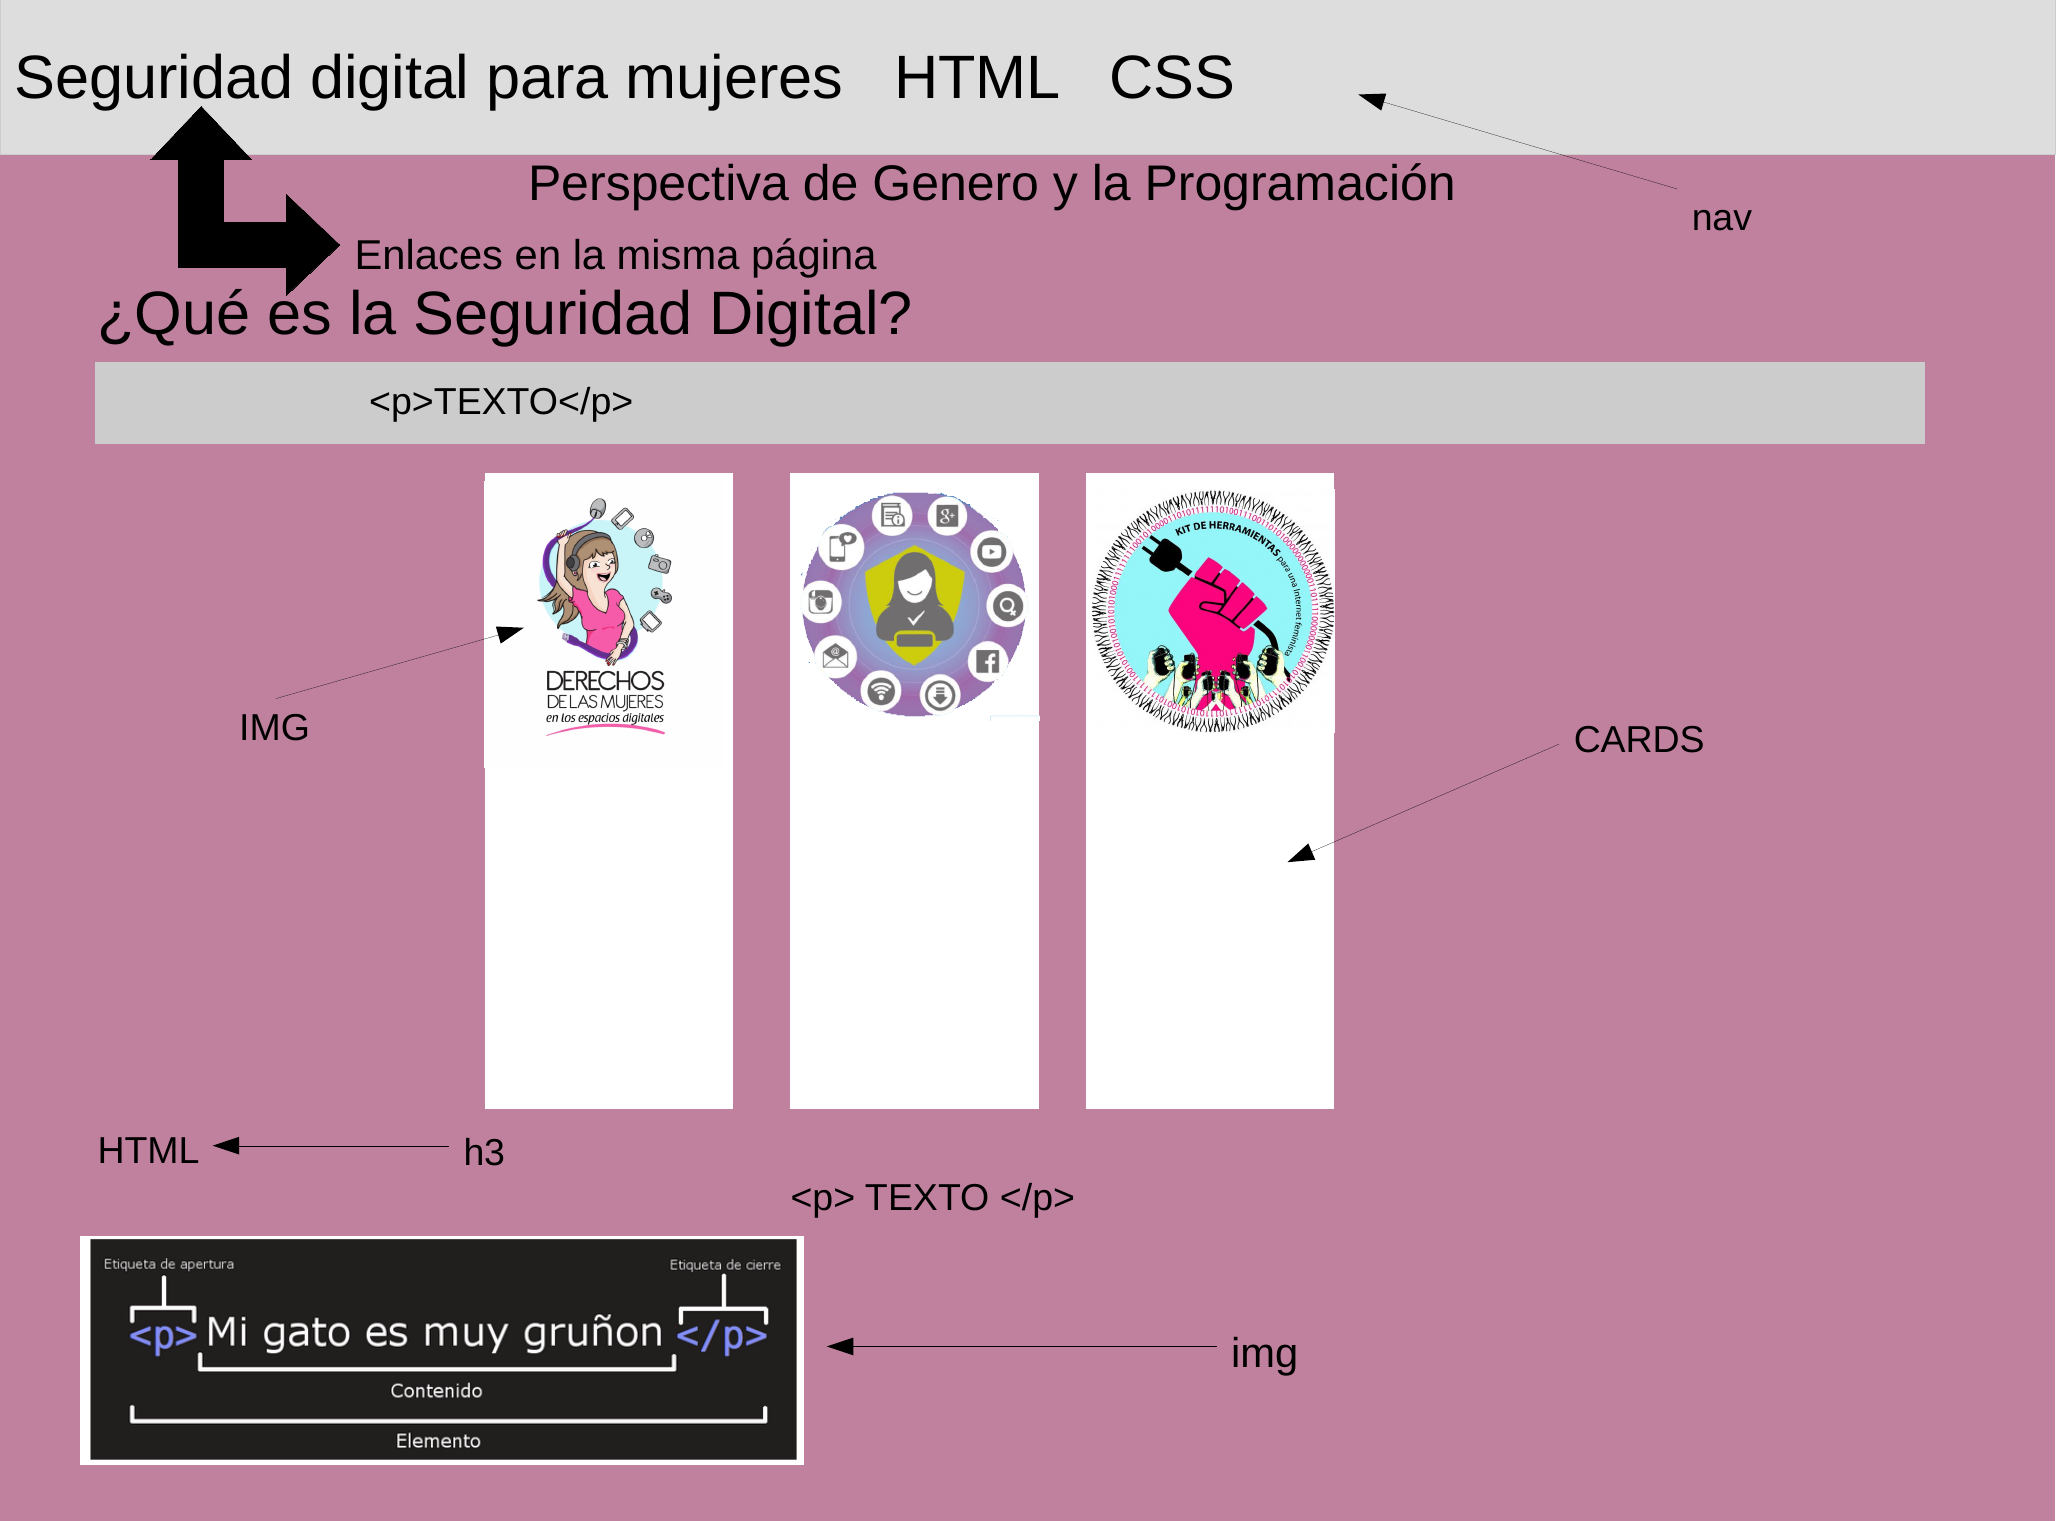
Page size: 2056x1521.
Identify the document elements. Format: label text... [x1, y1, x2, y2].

text_box [1085, 473, 1335, 1110]
text_box Seguridad digital para mujeres HTML CSS [0, 0, 2056, 155]
text_box <p>TEXTO</p> [354, 373, 1453, 473]
text_box nav [1677, 188, 1926, 246]
text_box <p> TEXTO </p> [82, 1169, 1784, 1227]
text_box img [1216, 1322, 1477, 1385]
picture [80, 1236, 804, 1465]
picture [484, 481, 723, 768]
text_box [789, 721, 1040, 1110]
text_box h3 [448, 1124, 544, 1169]
text_box [789, 473, 1040, 484]
picture [788, 484, 1040, 721]
text_box ¿Qué es la Seguridad Digital? [82, 271, 945, 362]
text_box [484, 473, 734, 1110]
text_box IMG [224, 698, 449, 839]
text_box Enlaces en la misma página [339, 224, 1004, 333]
text_box HTML [82, 1122, 249, 1169]
text_box [150, 106, 339, 296]
text_box CARDS [1559, 710, 1855, 768]
text_box Perspectiva de Genero y la Programación [425, 147, 1560, 219]
picture [1091, 489, 1335, 733]
text_box [94, 361, 1926, 445]
